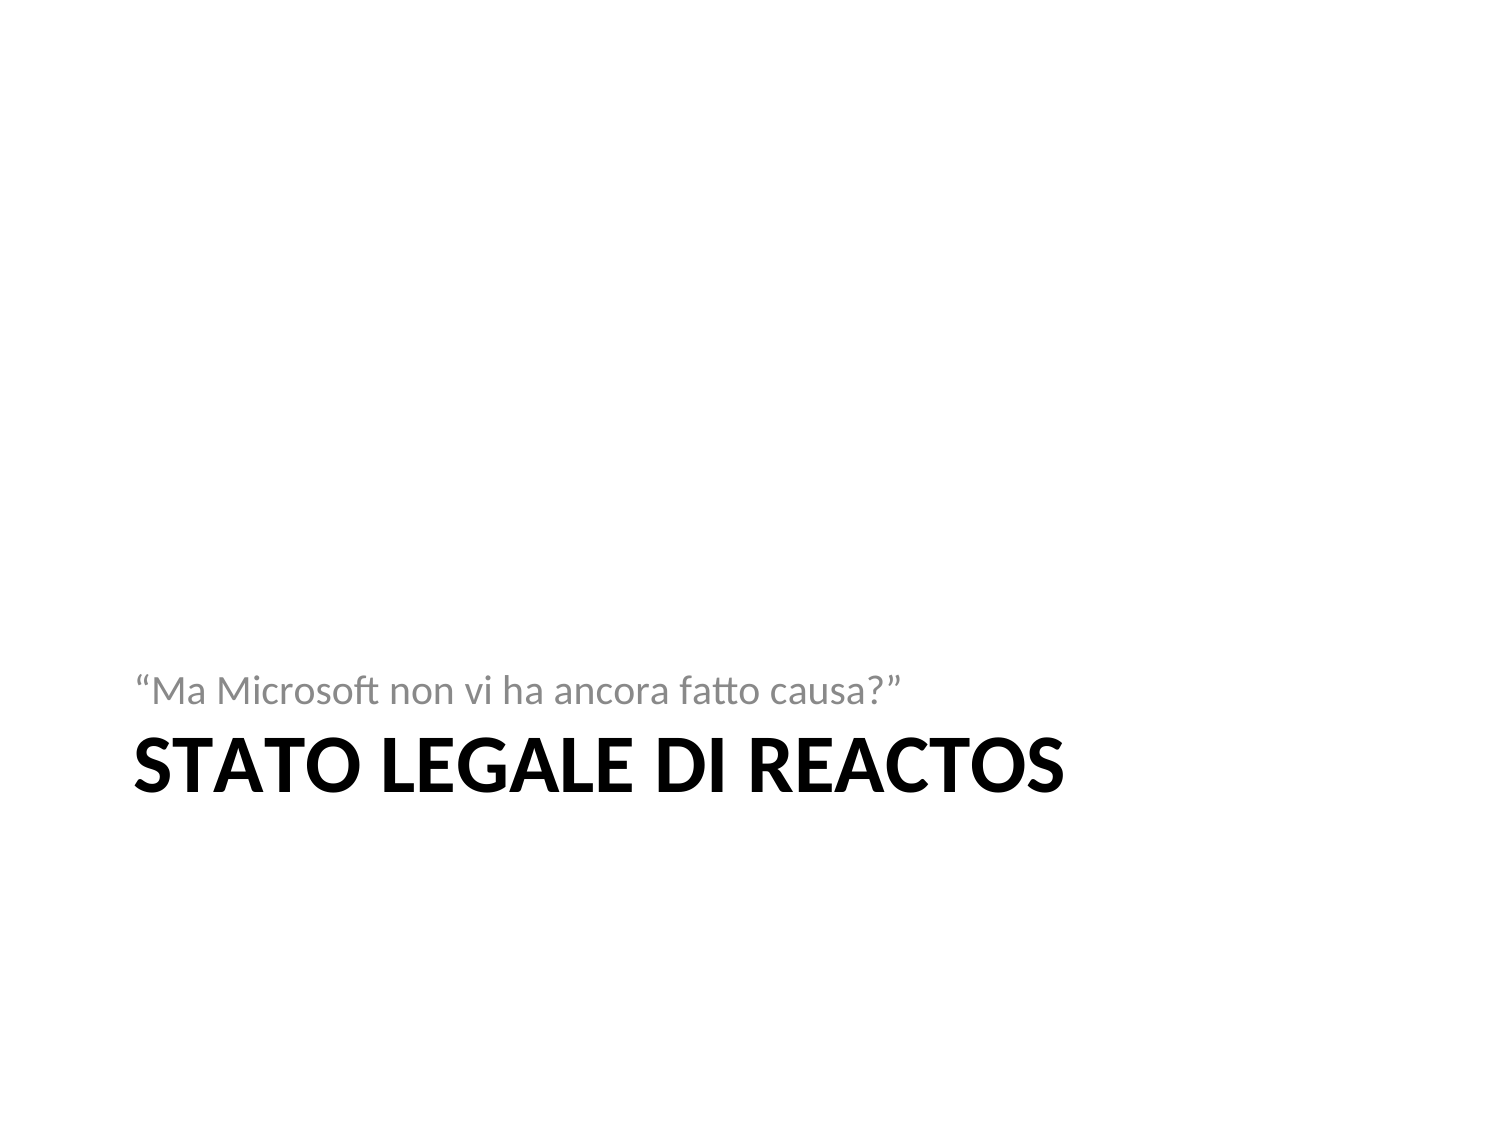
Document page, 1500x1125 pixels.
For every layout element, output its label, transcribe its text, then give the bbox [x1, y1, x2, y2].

list “Ma Microsoft non vi ha ancora fatto causa?” [118, 476, 1394, 723]
title STATO LEGALE DI REACTOS [118, 723, 1394, 947]
